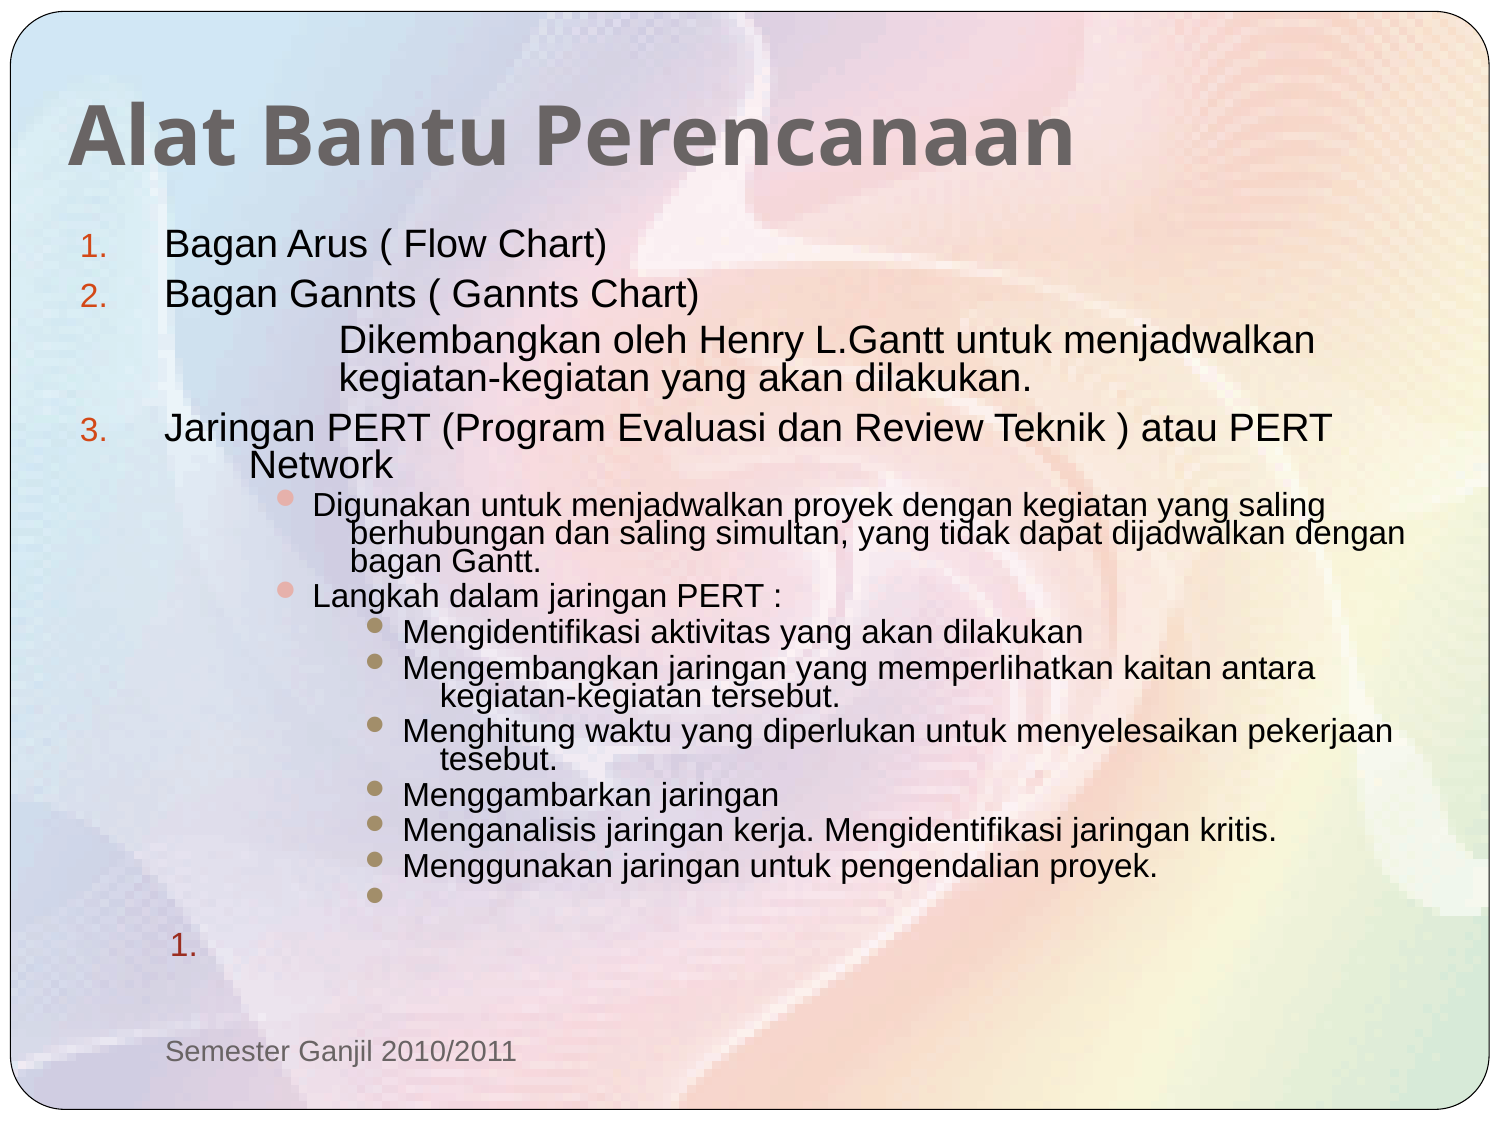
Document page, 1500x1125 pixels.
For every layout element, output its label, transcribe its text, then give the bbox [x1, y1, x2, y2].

title Alat Bantu Perencanaan [53, 54, 1329, 198]
list Bagan Arus ( Flow Chart) Bagan Gannts ( Gannts Chart) Dikembangkan oleh Henry L.Gantt untuk menjadwalkan kegiatan-kegiatan yang akan dilakukan. Jaringan PERT (Program Evaluasi dan Review Teknik ) atau PERT Network Digunakan untuk menjadwalkan proyek dengan kegiatan yang saling berhubungan dan saling simultan, yang tidak dapat dijadwalkan dengan bagan Gantt. Langkah dalam jaringan PERT : Mengidentifikasi aktivitas yang akan dilakukan Mengembangkan jaringan yang memperlihatkan kaitan antara kegiatan-kegiatan tersebut. Menghitung waktu yang diperlukan untuk menyelesaikan pekerjaan tesebut. Menggambarkan jaringan Menganalisis jaringan kerja. Mengidentifikasi jaringan kritis. Menggunakan jaringan untuk pengendalian proyek. [64, 220, 1447, 1012]
text_box Semester Ganjil 2010/2011 [150, 1012, 801, 1088]
